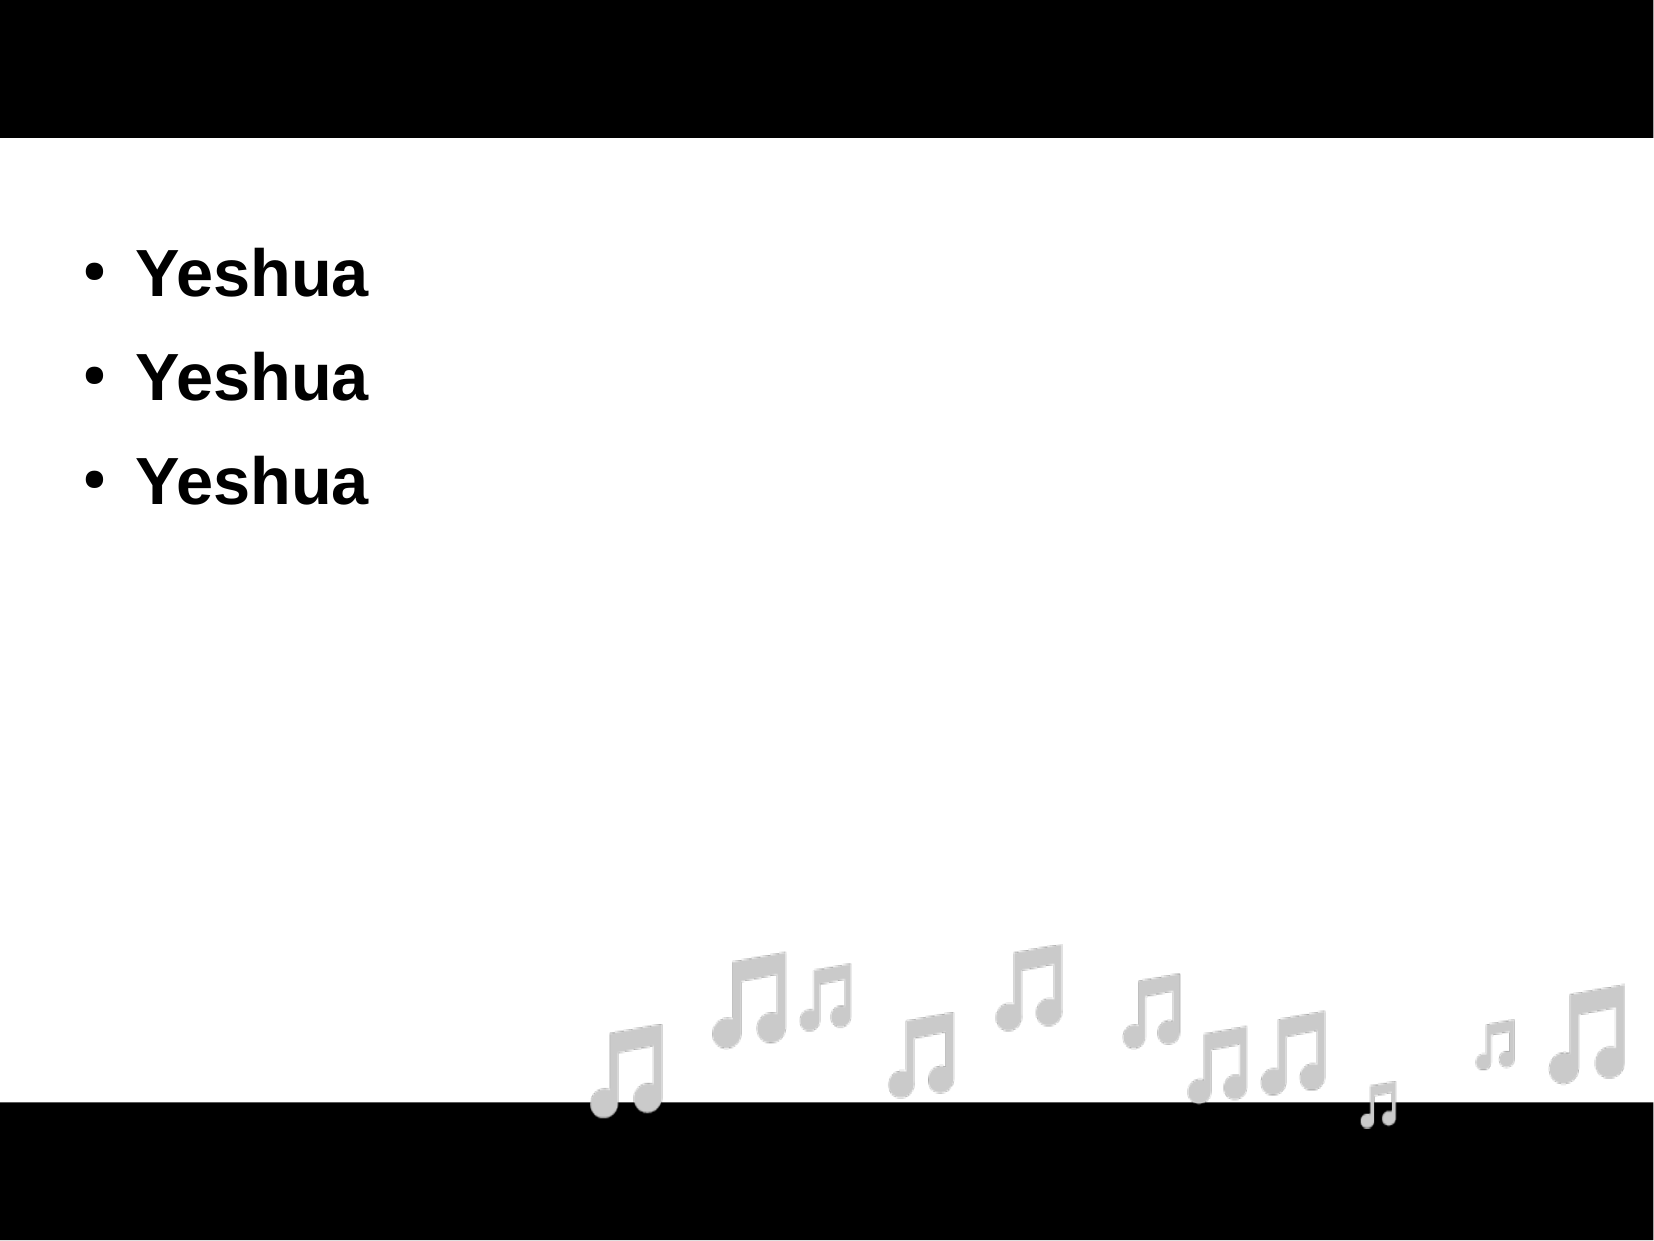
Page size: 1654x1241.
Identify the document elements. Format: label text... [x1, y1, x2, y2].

list Yeshua Yeshua Yeshua [64, 236, 1601, 1024]
